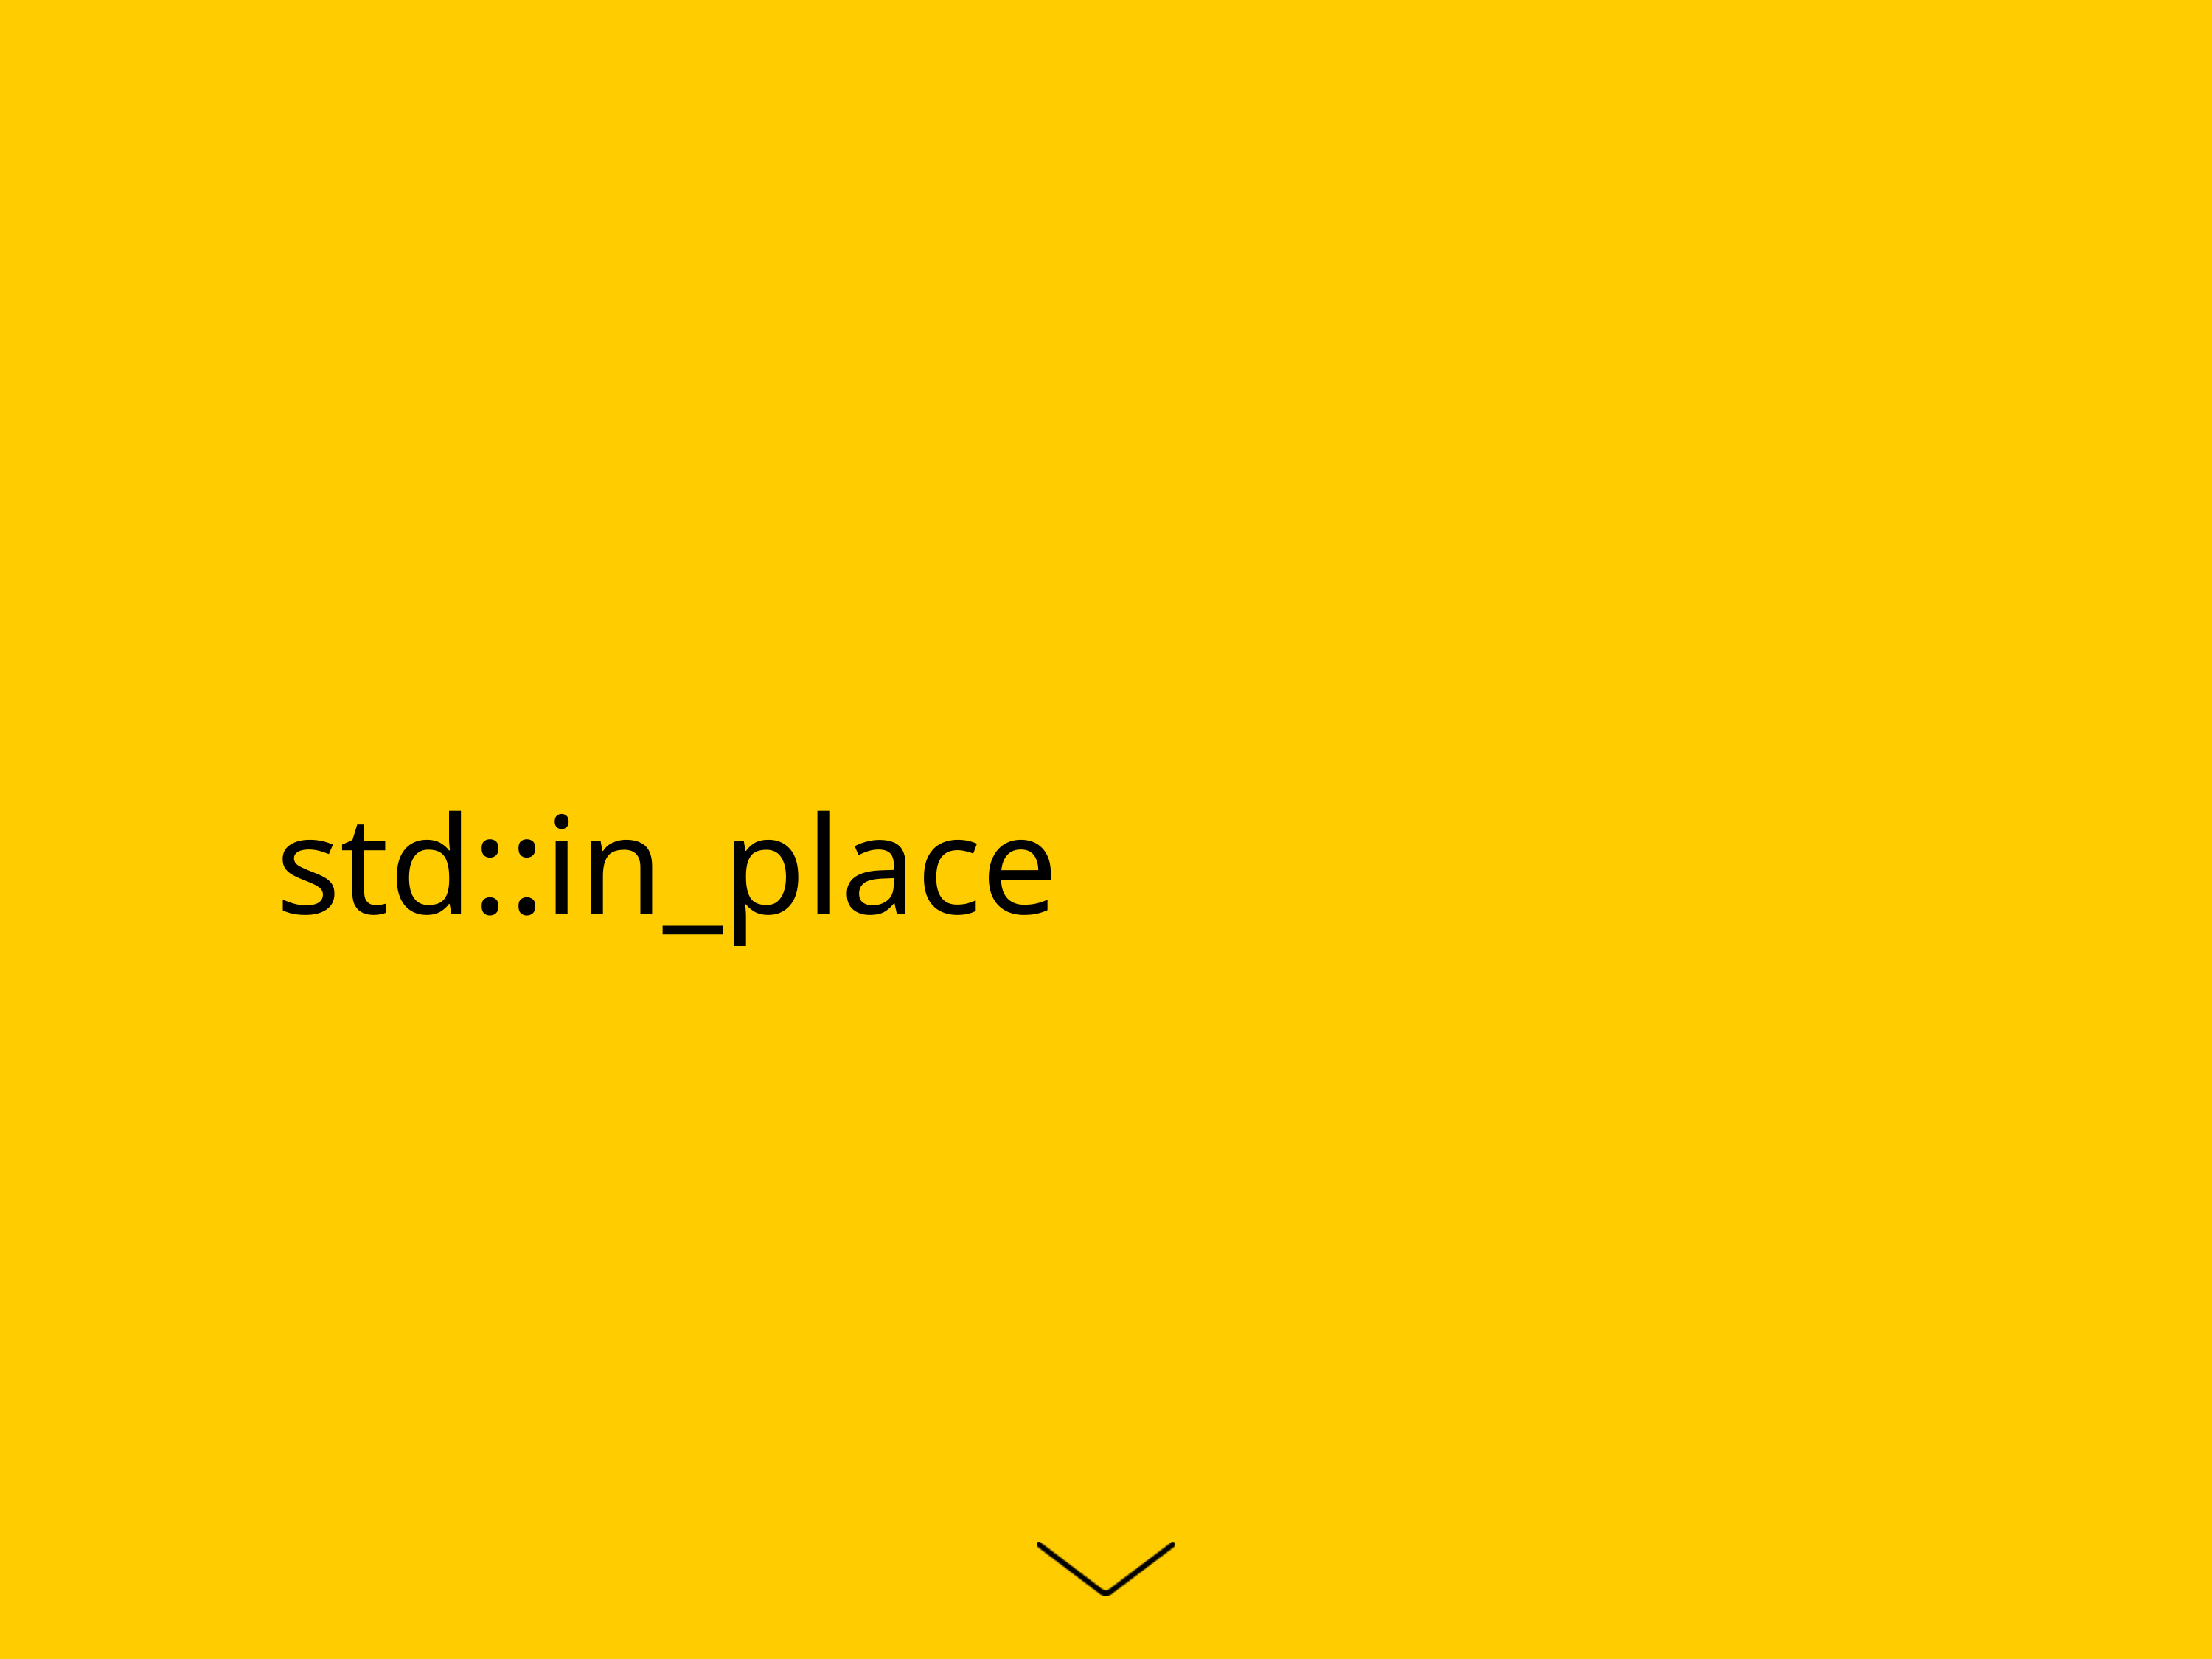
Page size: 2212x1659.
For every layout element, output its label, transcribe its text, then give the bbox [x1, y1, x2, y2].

title std::in_place [276, 490, 1935, 1229]
picture [1037, 1542, 1175, 1598]
